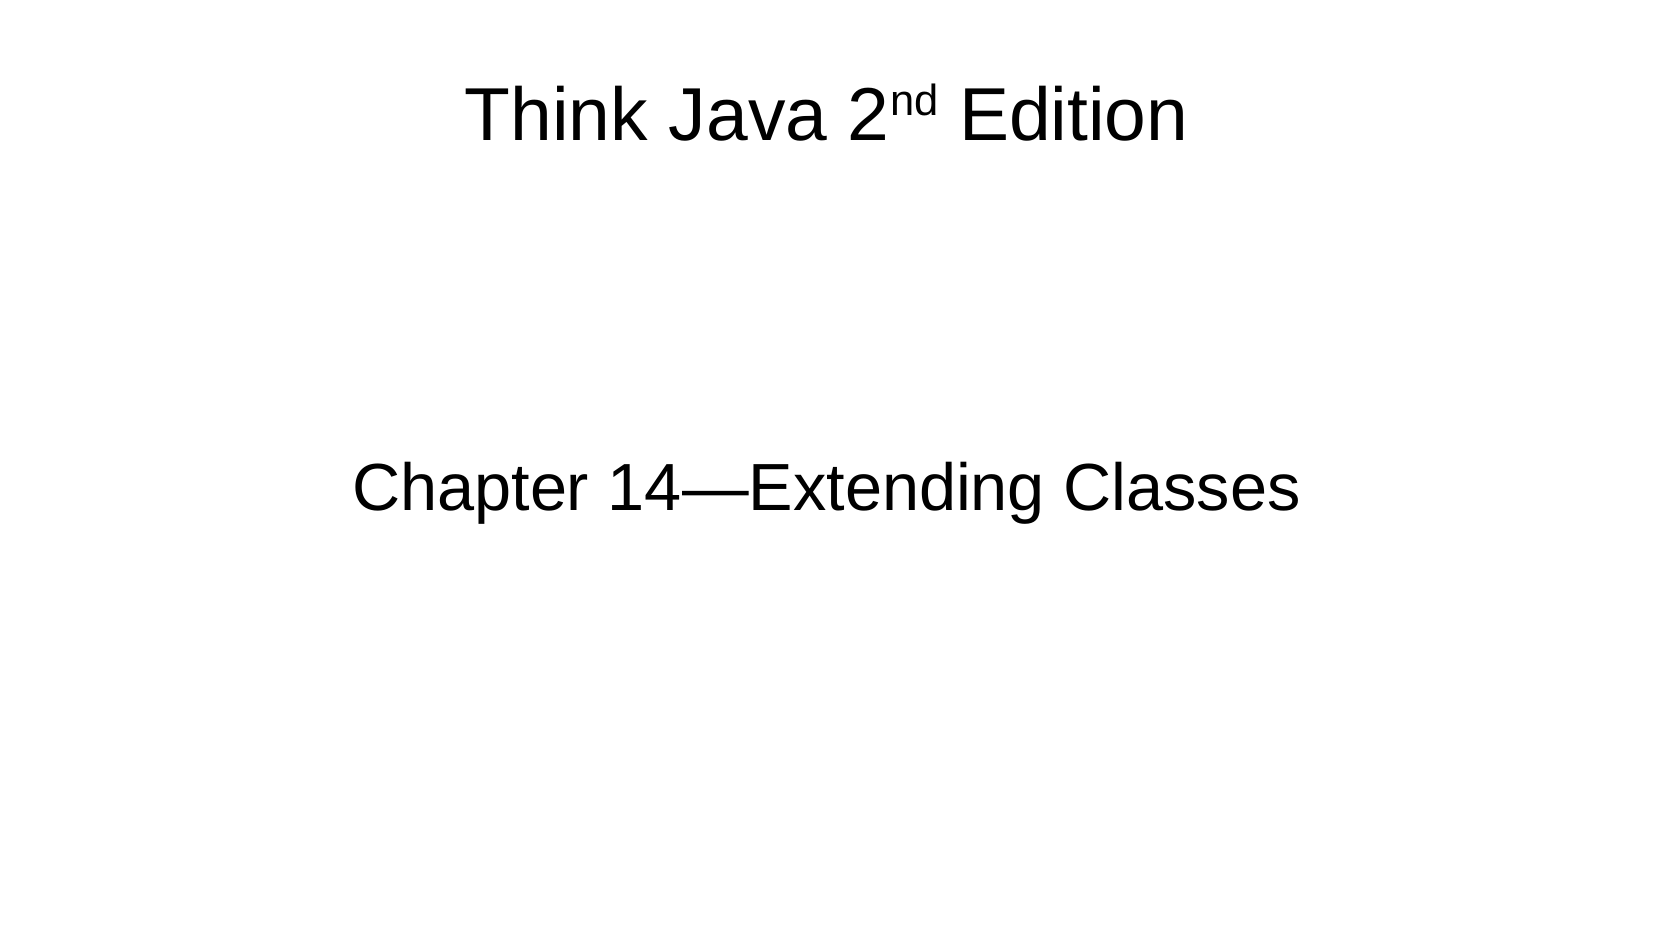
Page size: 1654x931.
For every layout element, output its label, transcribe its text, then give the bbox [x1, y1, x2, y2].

title Think Java 2nd Edition [82, 37, 1571, 193]
subtitle Chapter 14—Extending Classes [82, 217, 1571, 758]
